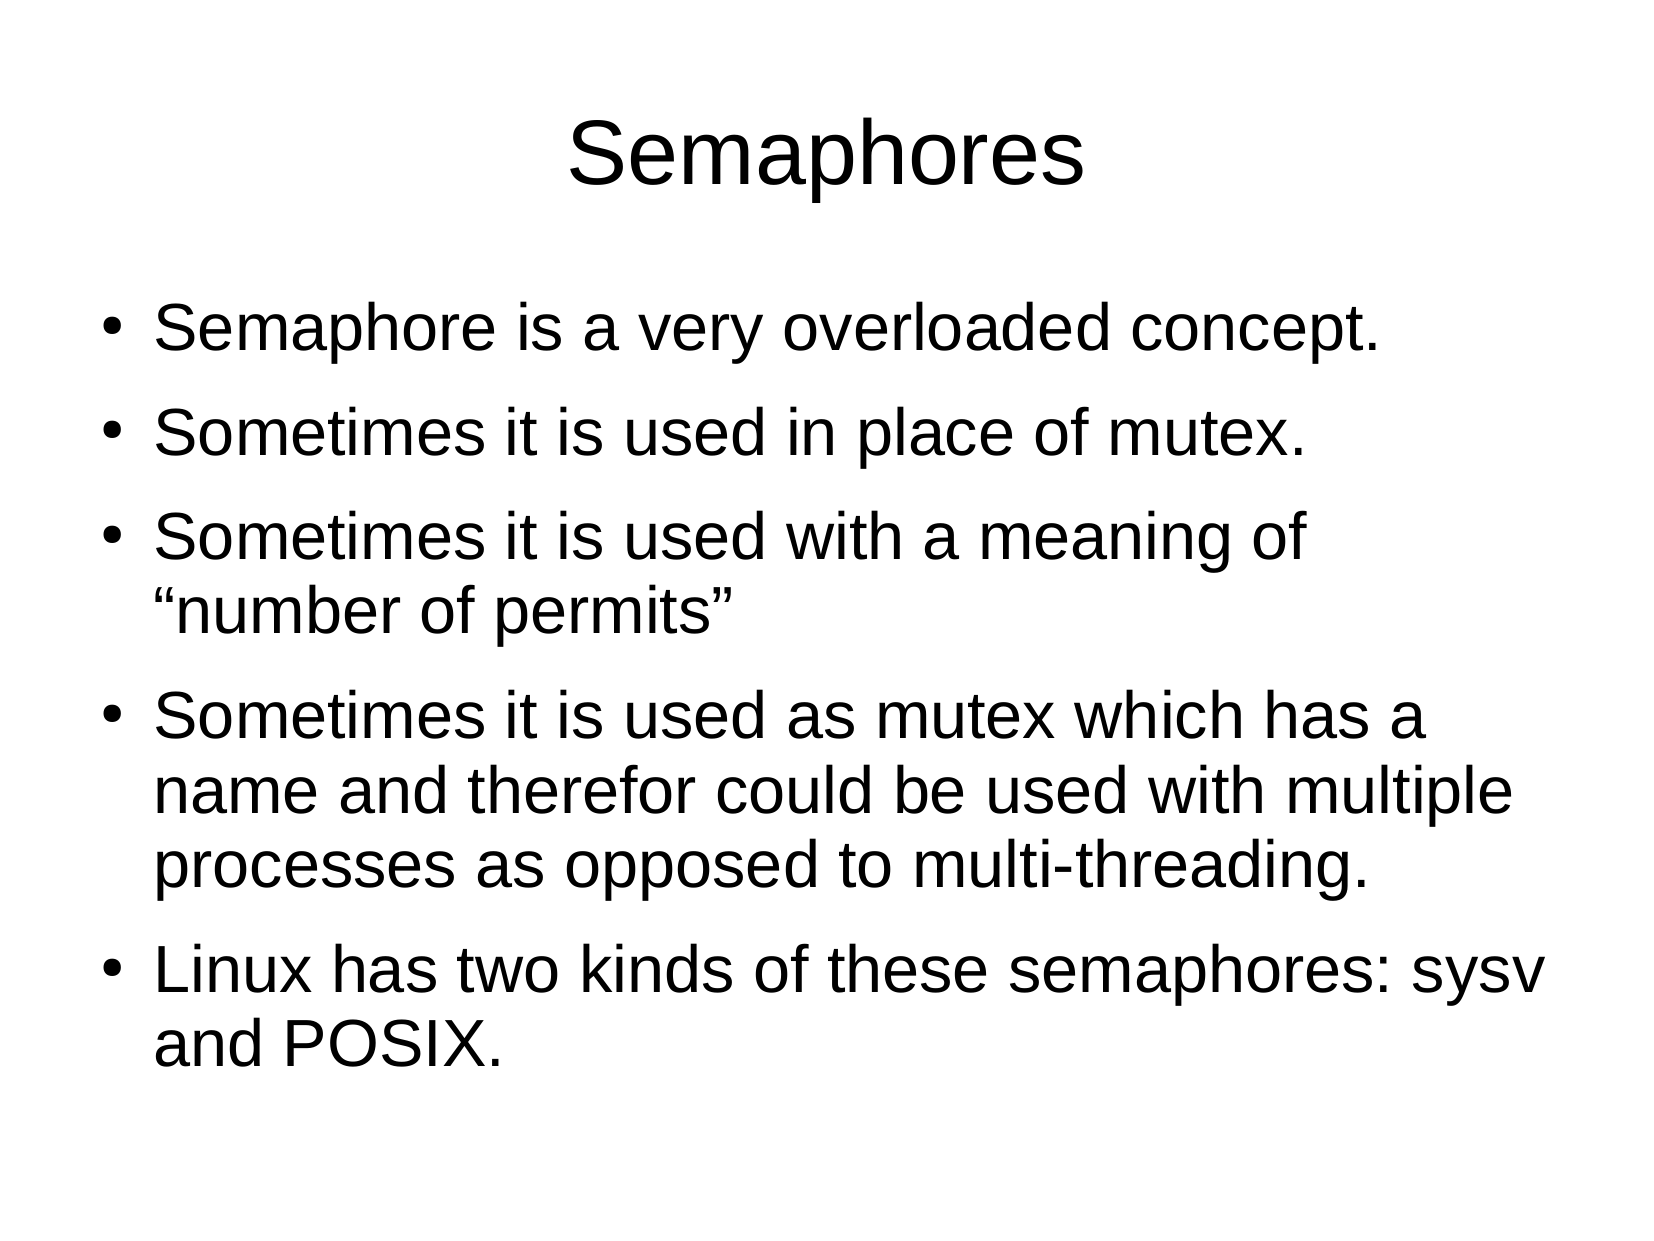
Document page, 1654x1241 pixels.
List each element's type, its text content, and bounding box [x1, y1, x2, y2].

list Semaphore is a very overloaded concept. Sometimes it is used in place of mutex. Sometimes it is used with a meaning of “number of permits” Sometimes it is used as mutex which has a name and therefor could be used with multiple processes as opposed to multi-threading. Linux has two kinds of these semaphores: sysv and POSIX. [82, 290, 1571, 1109]
title Semaphores [82, 49, 1571, 257]
